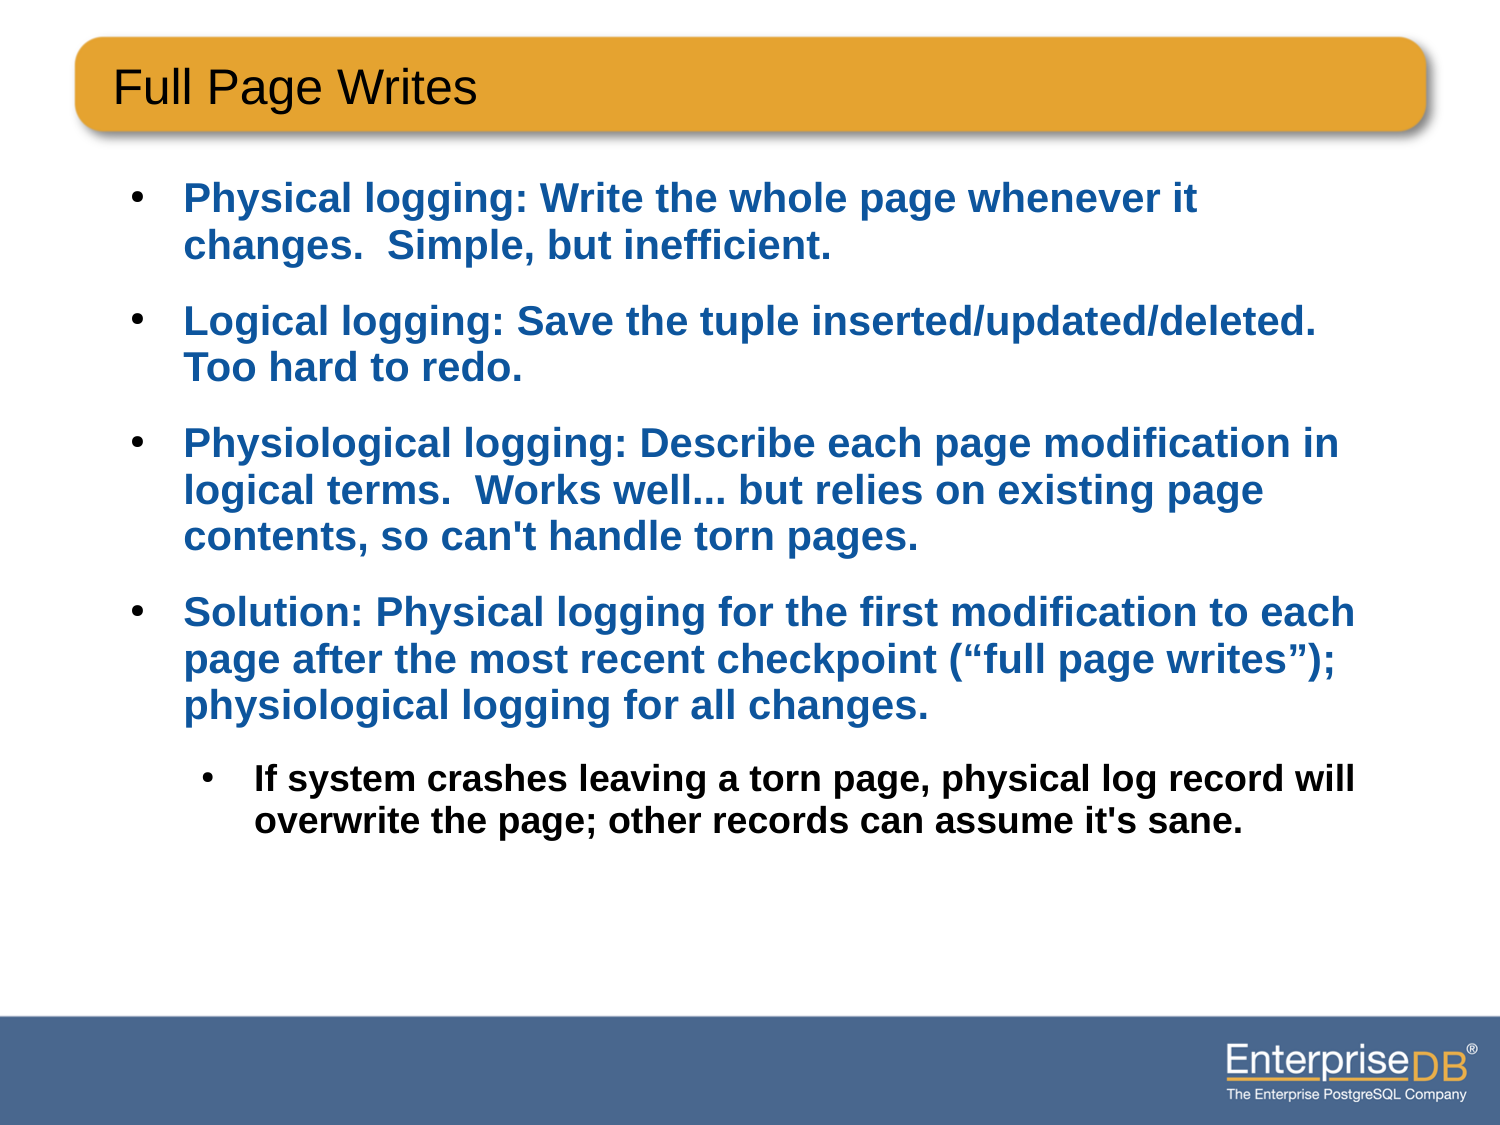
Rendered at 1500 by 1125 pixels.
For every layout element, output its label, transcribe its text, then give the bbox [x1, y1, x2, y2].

picture [0, 0, 1500, 1125]
list Physical logging: Write the whole page whenever it changes. Simple, but inefficient. Logical logging: Save the tuple inserted/updated/deleted. Too hard to redo. Physiological logging: Describe each page modification in logical terms. Works well... but relies on existing page contents, so can't handle torn pages. Solution: Physical logging for the first modification to each page after the most recent checkpoint (“full page writes”); physiological logging for all changes. If system crashes leaving a torn page, physical log record will overwrite the page; other records can assume it's sane. [112, 174, 1388, 948]
title Full Page Writes [112, 37, 1388, 138]
